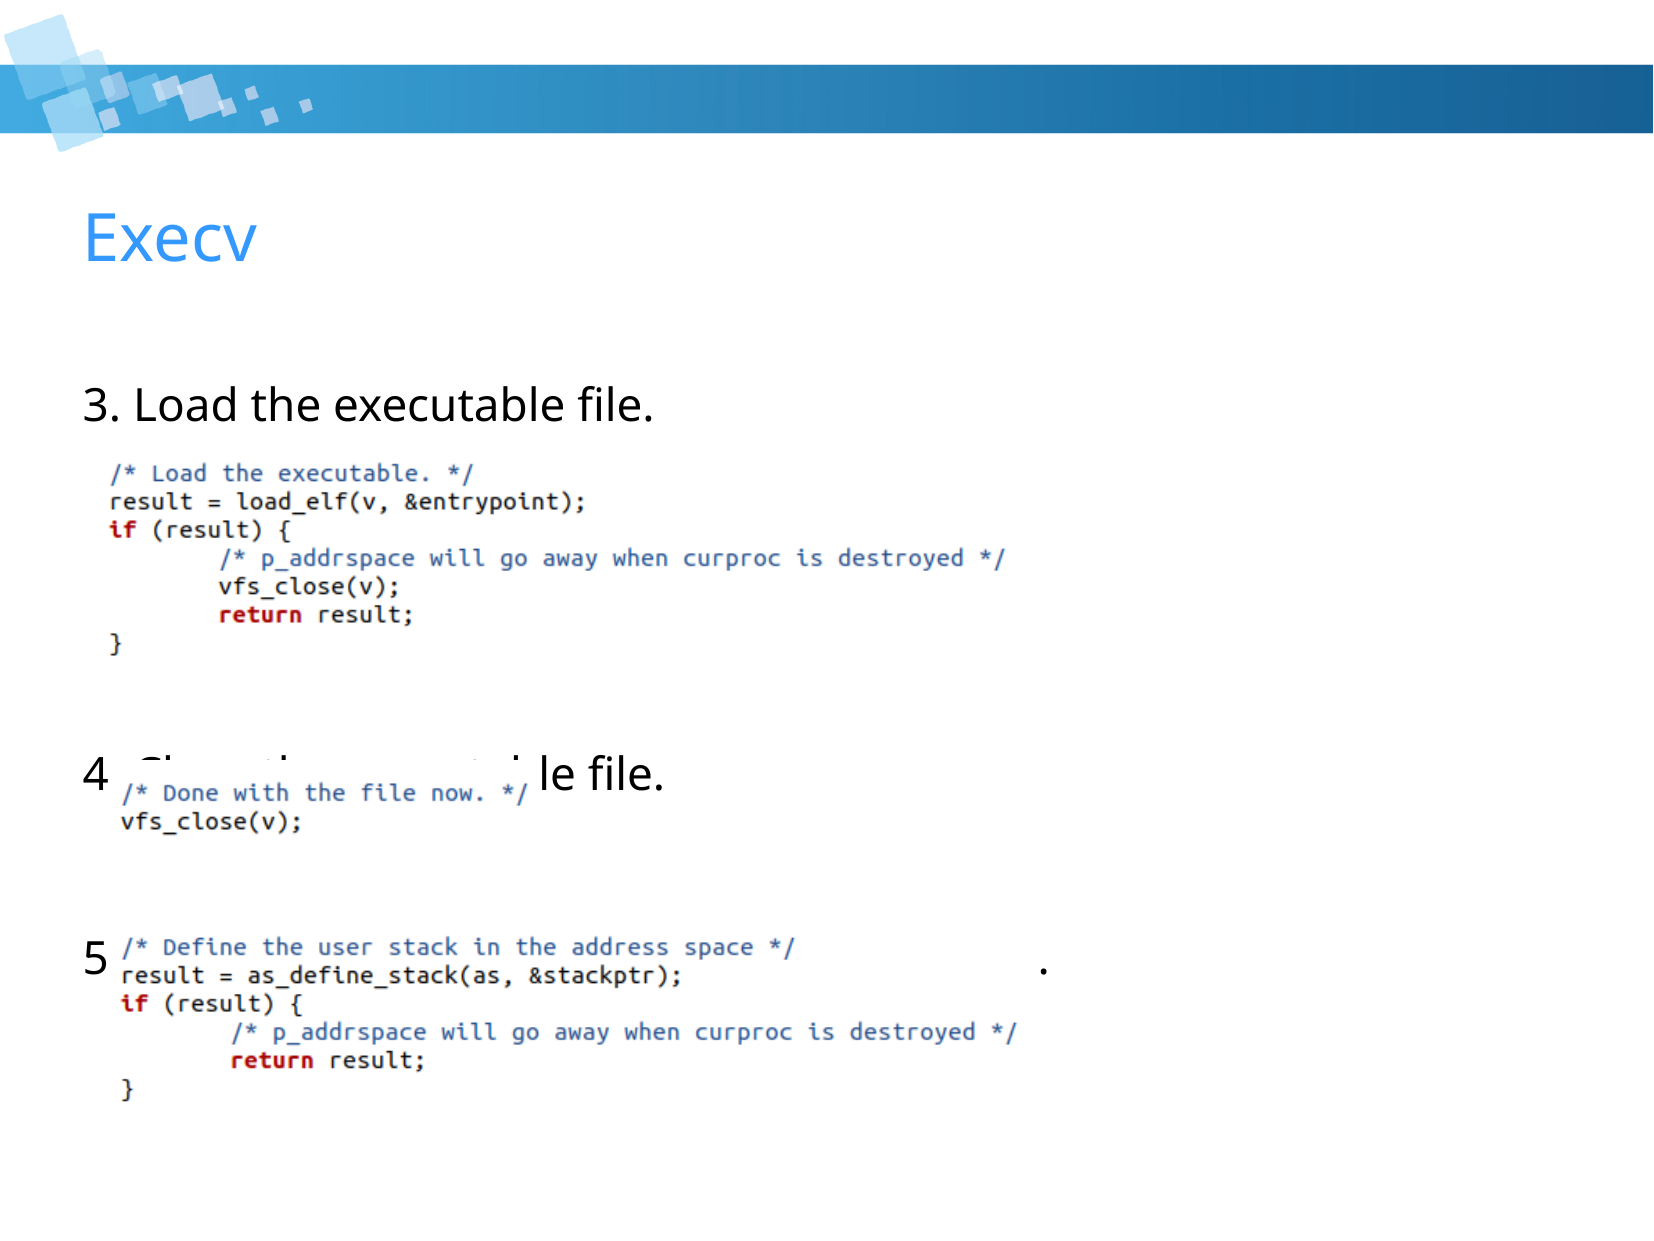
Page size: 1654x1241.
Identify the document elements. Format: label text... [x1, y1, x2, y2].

list 3. Load the executable file. 4. Close the executable file. 5. Define the user stack in the address space. [82, 372, 1571, 1093]
title Execv [82, 132, 1571, 340]
picture [0, 0, 1653, 1238]
